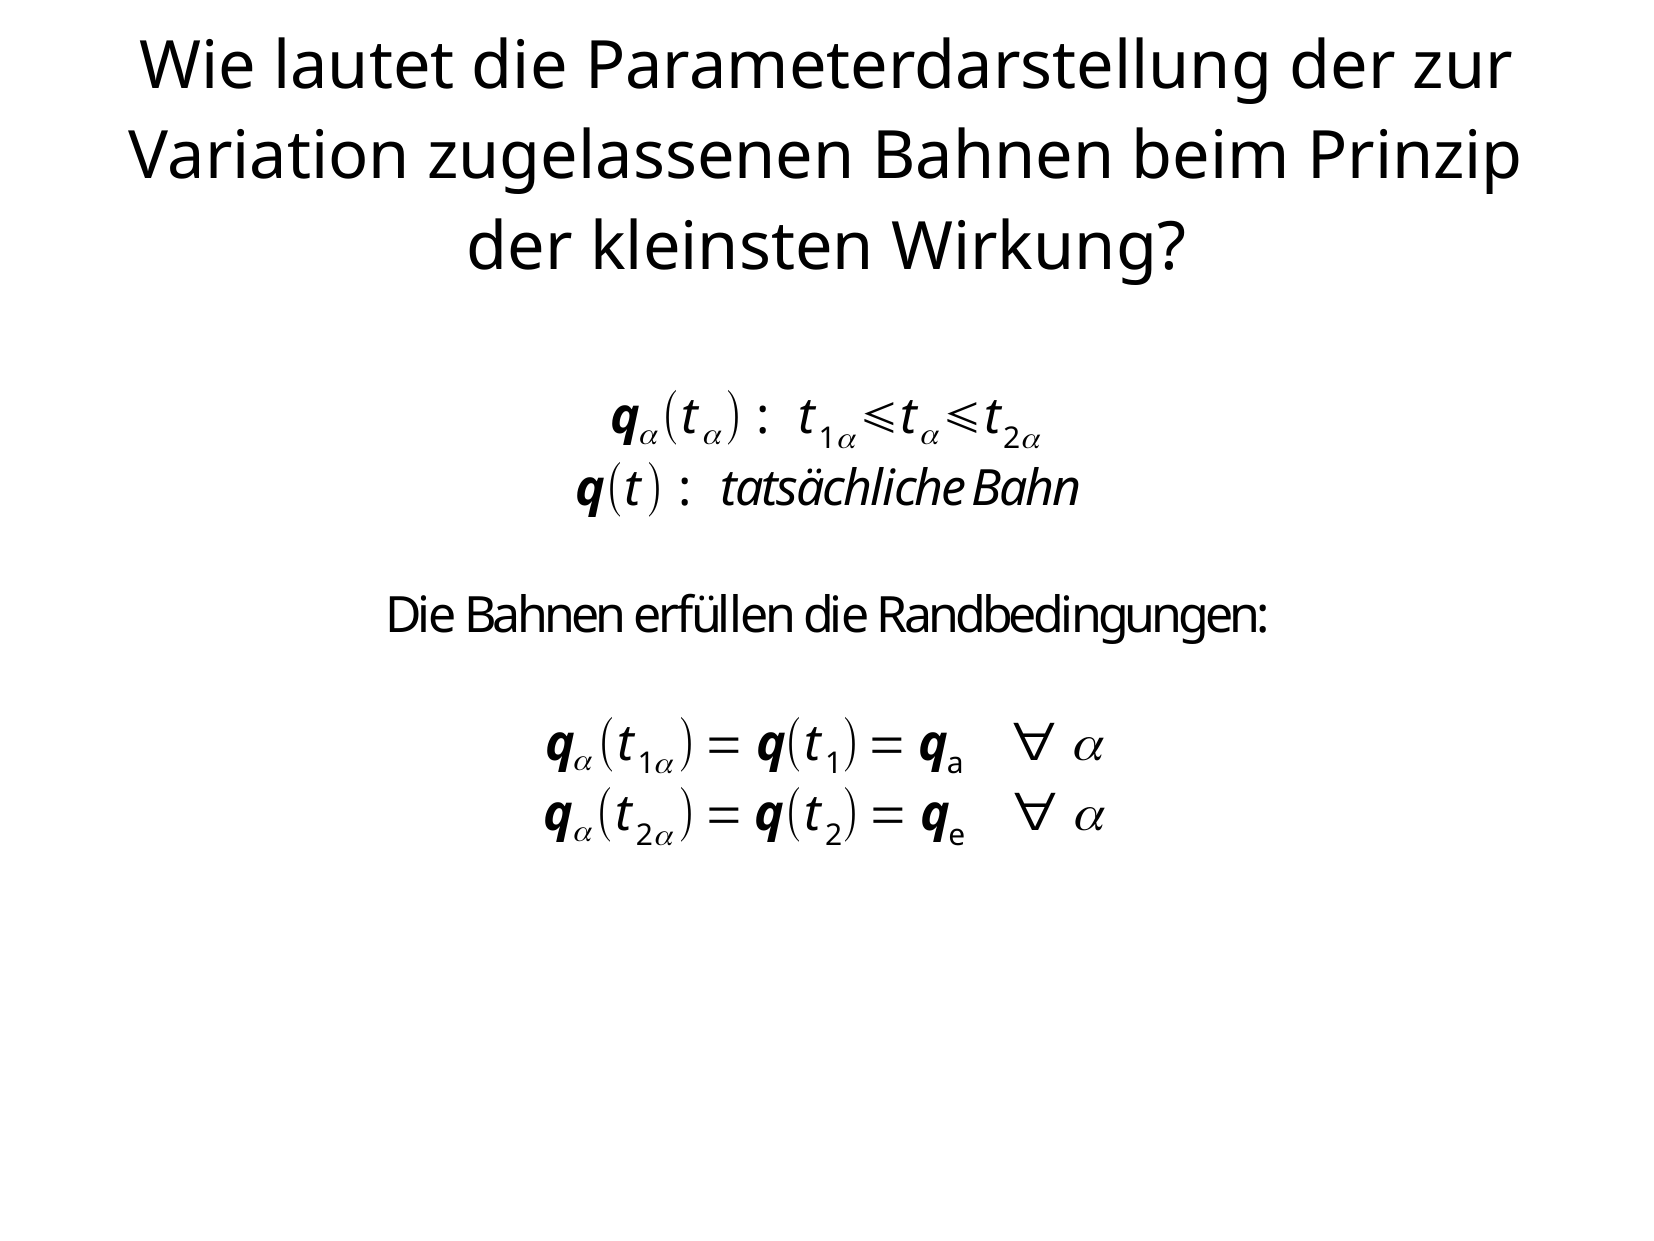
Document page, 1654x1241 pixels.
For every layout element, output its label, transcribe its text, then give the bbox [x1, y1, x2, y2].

chart [379, 387, 1274, 853]
title Wie lautet die Parameterdarstellung der zur Variation zugelassenen Bahnen beim Prinzip der kleinsten Wirkung? [82, 19, 1571, 287]
